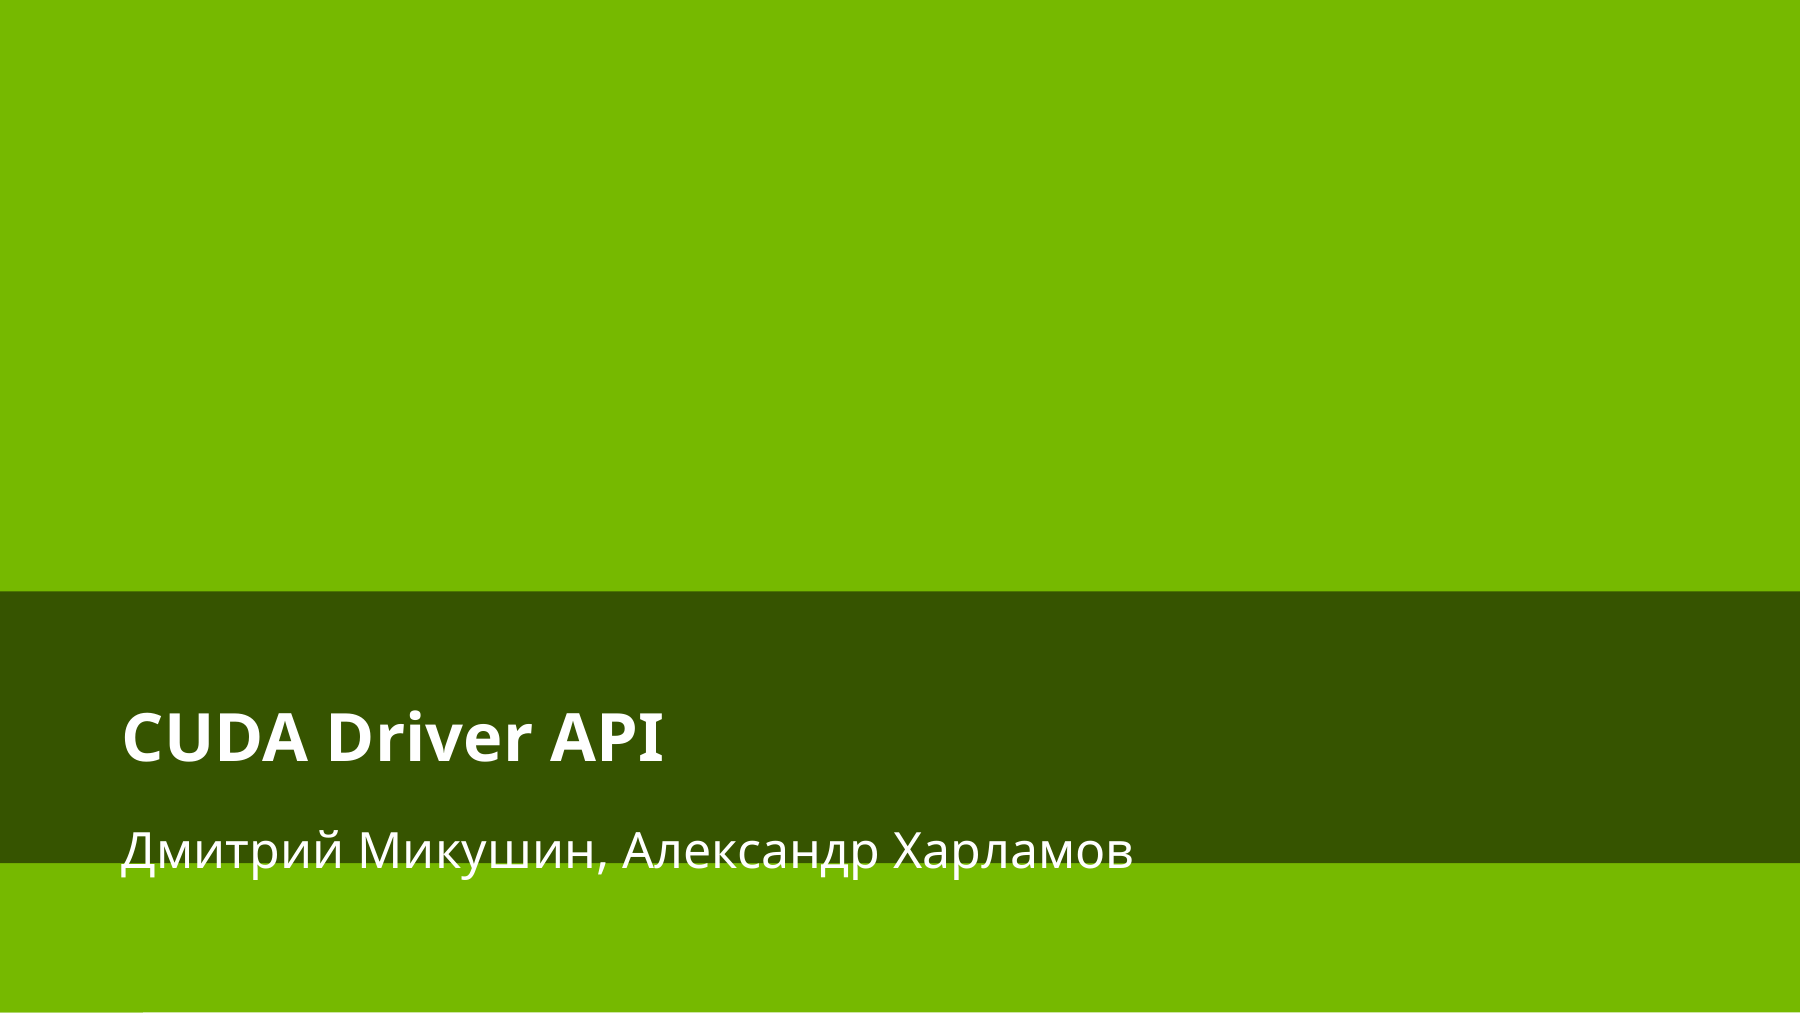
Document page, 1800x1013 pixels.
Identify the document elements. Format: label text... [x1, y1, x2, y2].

text_box CUDA Driver API Дмитрий Микушин, Александр Харламов [107, 637, 1225, 818]
